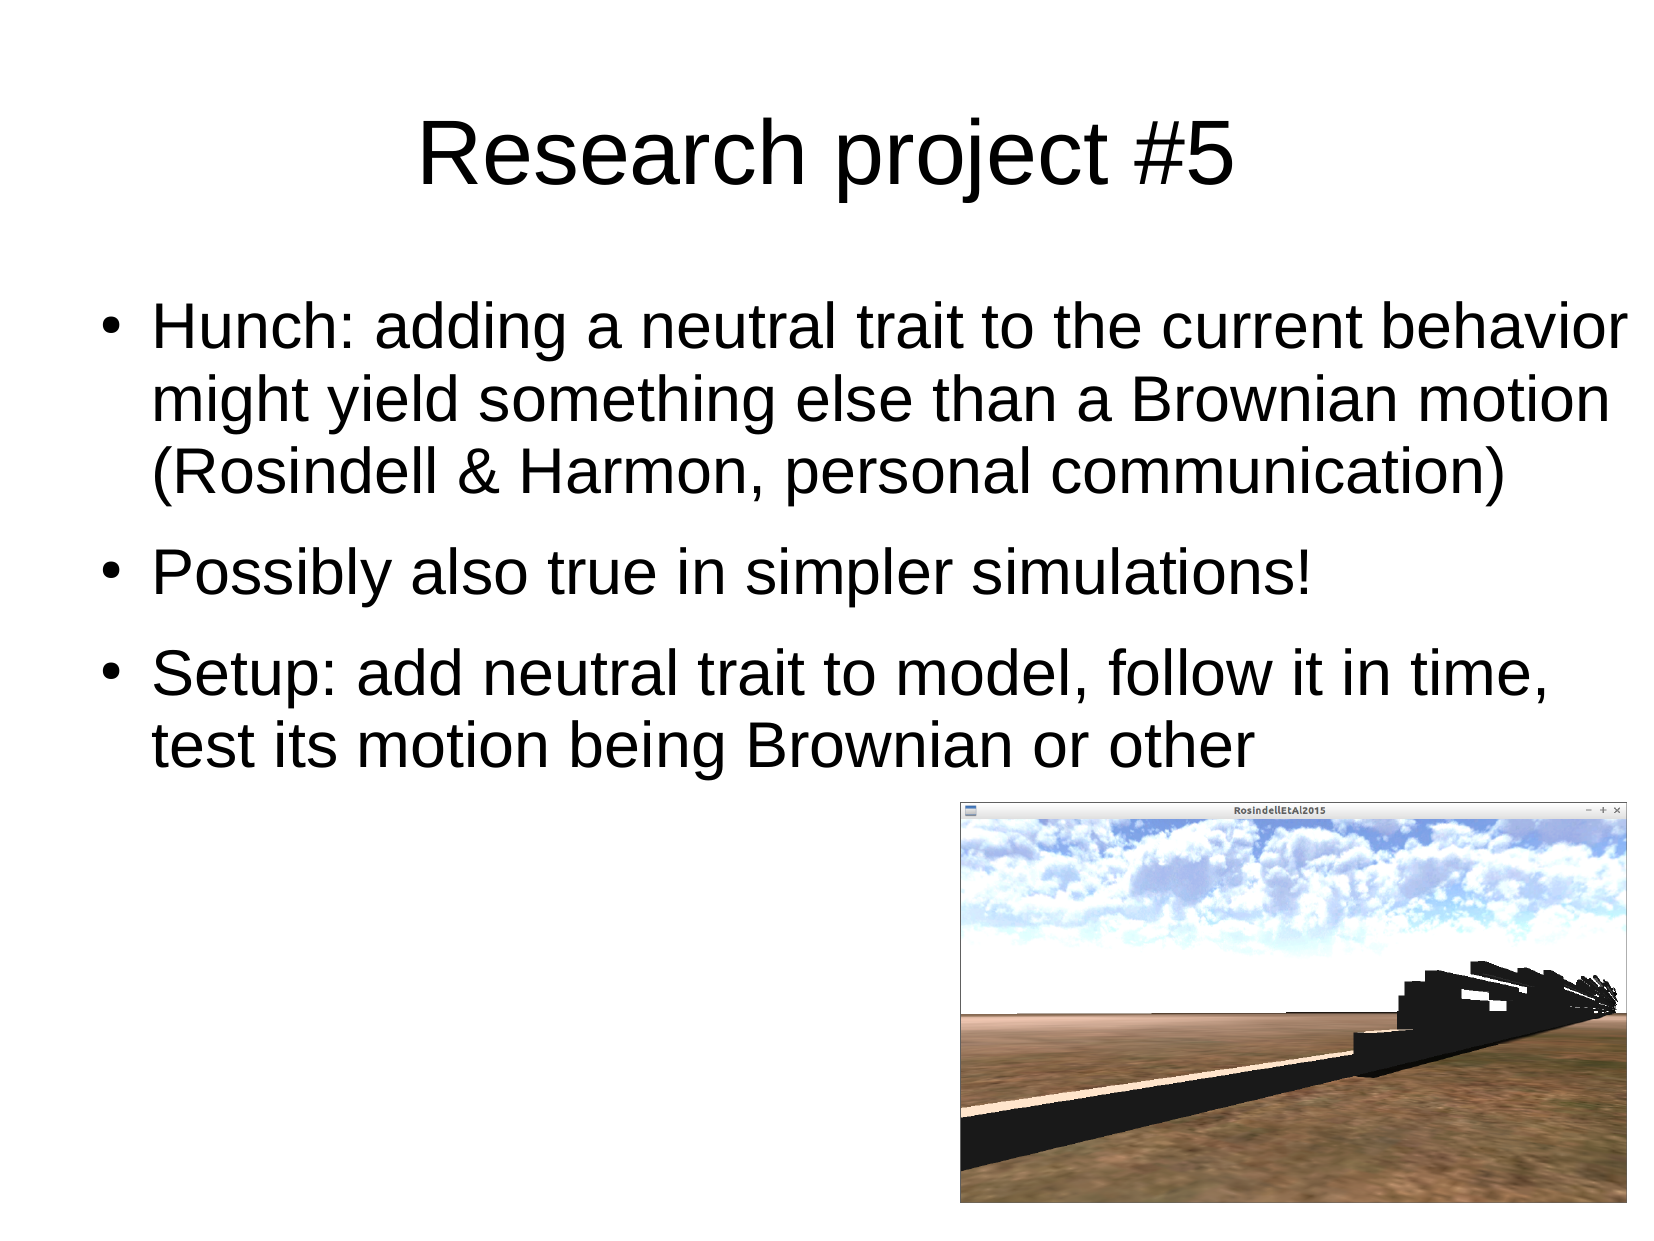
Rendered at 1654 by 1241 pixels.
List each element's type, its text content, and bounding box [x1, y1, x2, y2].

list Hunch: adding a neutral trait to the current behavior might yield something else than a Brownian motion (Rosindell & Harmon, personal communication) Possibly also true in simpler simulations! Setup: add neutral trait to model, follow it in time, test its motion being Brownian or other [82, 290, 1636, 811]
picture [960, 802, 1627, 1204]
title Research project #5 [82, 49, 1571, 257]
